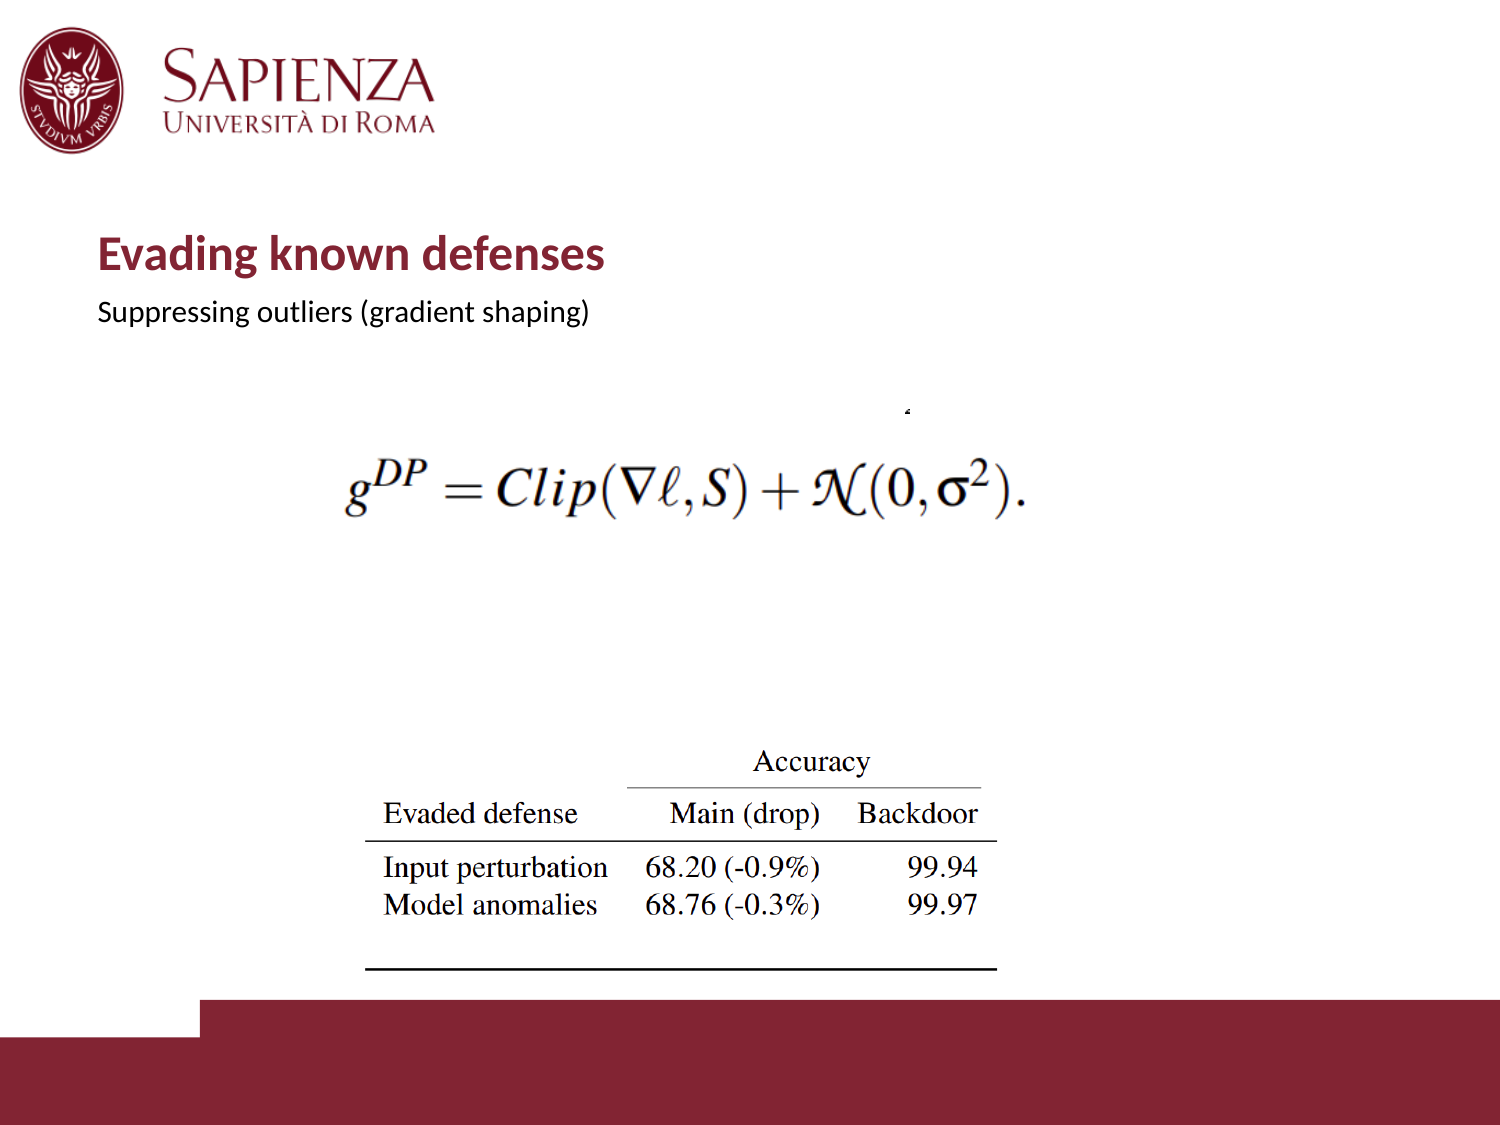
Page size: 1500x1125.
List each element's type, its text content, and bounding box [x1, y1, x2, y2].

text_box Evading known defenses [82, 212, 1300, 296]
picture [342, 454, 1052, 532]
text_box Suppressing outliers (gradient shaping) [82, 283, 933, 567]
picture [330, 734, 1043, 993]
